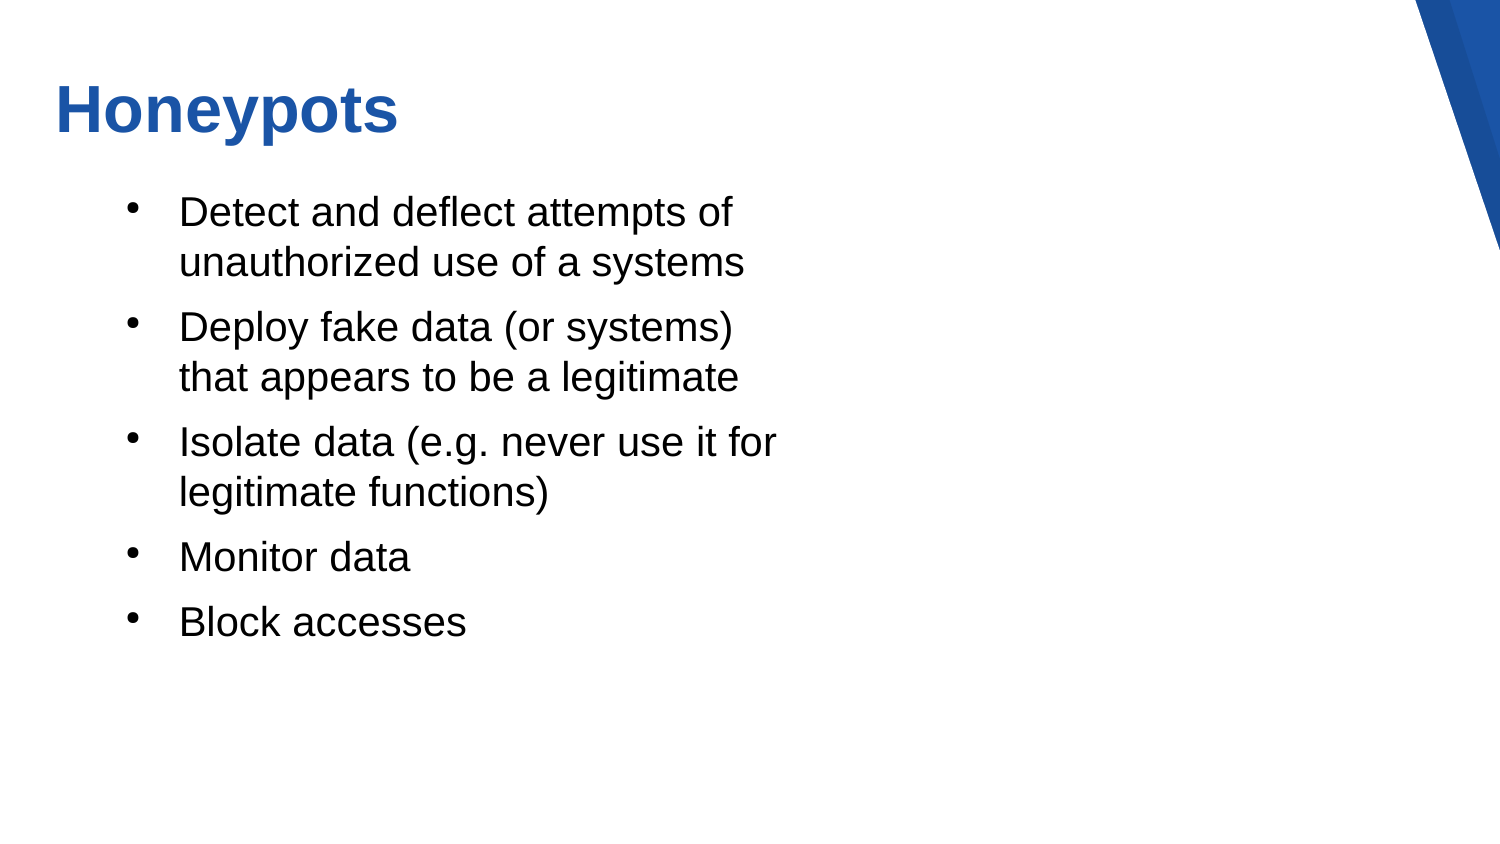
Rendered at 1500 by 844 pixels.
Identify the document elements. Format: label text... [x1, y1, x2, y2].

title Honeypots [40, 93, 1231, 161]
list Detect and deflect attempts of unauthorized use of a systems Deploy fake data (or systems) that appears to be a legitimate Isolate data (e.g. never use it for legitimate functions) Monitor data Block accesses [92, 169, 811, 736]
